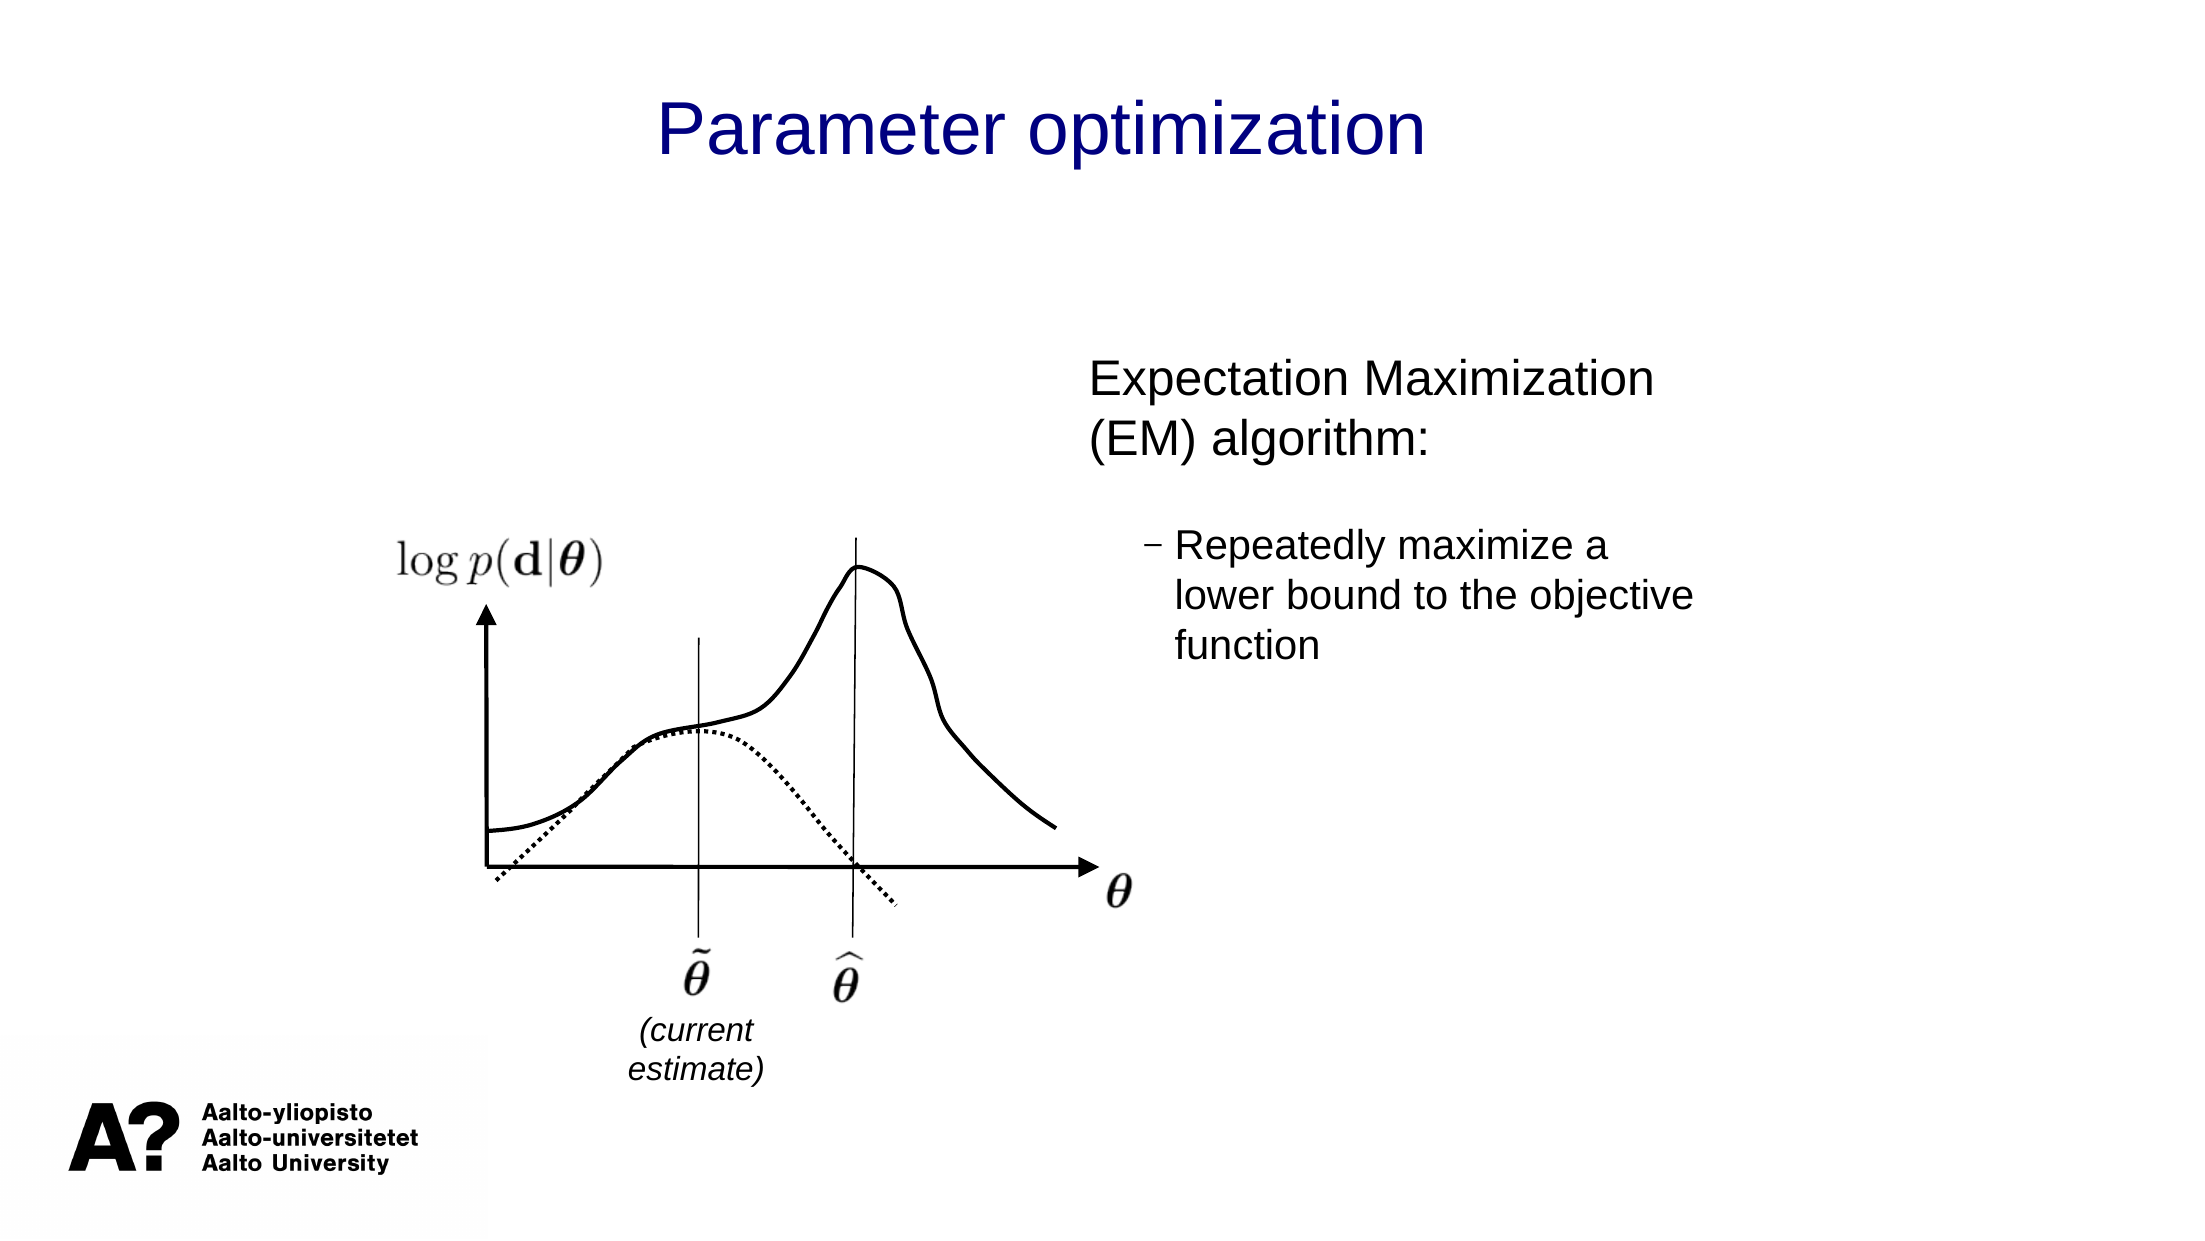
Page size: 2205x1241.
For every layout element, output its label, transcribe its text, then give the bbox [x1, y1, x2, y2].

text_box (current estimate) [596, 999, 797, 1096]
picture [773, 931, 874, 1026]
picture [1073, 851, 1146, 926]
picture [0, 1035, 488, 1239]
title Parameter optimization [386, 65, 1699, 179]
list Expectation Maximization (EM) algorithm: [998, 337, 1699, 1026]
text_box Repeatedly maximize a lower bound to the objective function [1086, 512, 1712, 838]
picture [666, 937, 722, 1008]
picture [373, 526, 615, 599]
